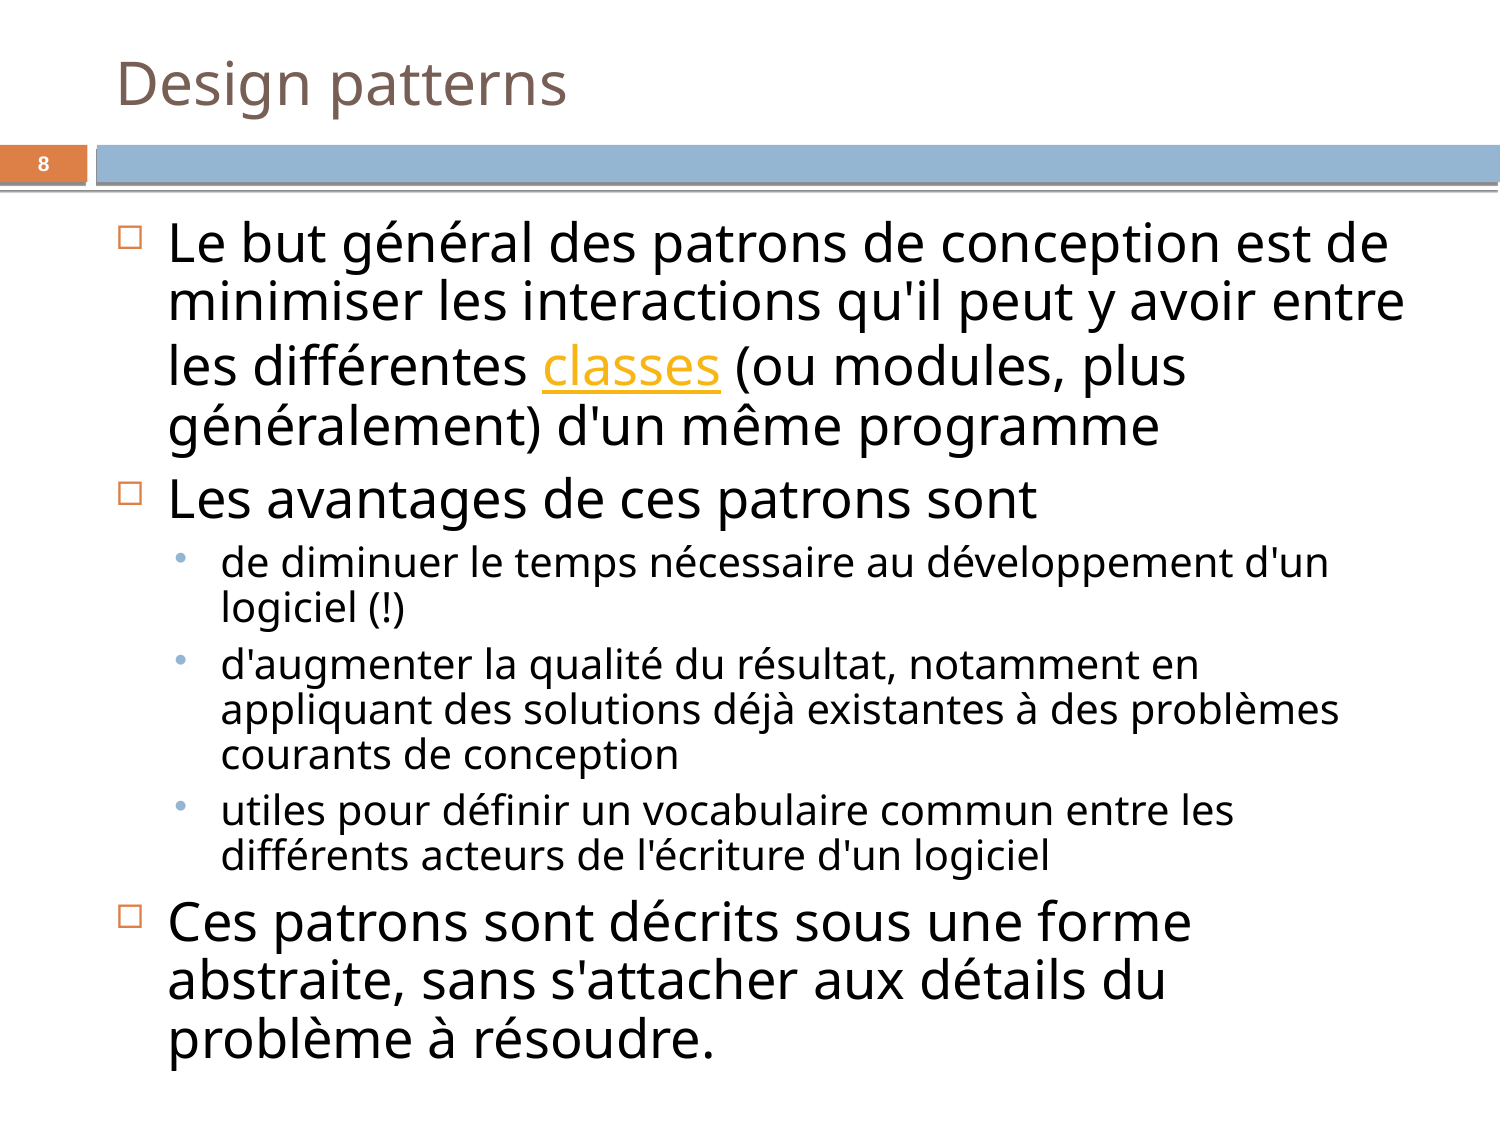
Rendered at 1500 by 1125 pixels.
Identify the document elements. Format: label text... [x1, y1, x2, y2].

list Le but général des patrons de conception est de minimiser les interactions qu'il peut y avoir entre les différentes classes (ou modules, plus généralement) d'un même programme Les avantages de ces patrons sont de diminuer le temps nécessaire au développement d'un logiciel (!) d'augmenter la qualité du résultat, notamment en appliquant des solutions déjà existantes à des problèmes courants de conception utiles pour définir un vocabulaire commun entre les différents acteurs de l'écriture d'un logiciel Ces patrons sont décrits sous une forme abstraite, sans s'attacher aux détails du problème à résoudre. [100, 208, 1438, 1000]
title Design patterns [100, 37, 1438, 126]
slide_number <numéro> [0, 143, 88, 184]
